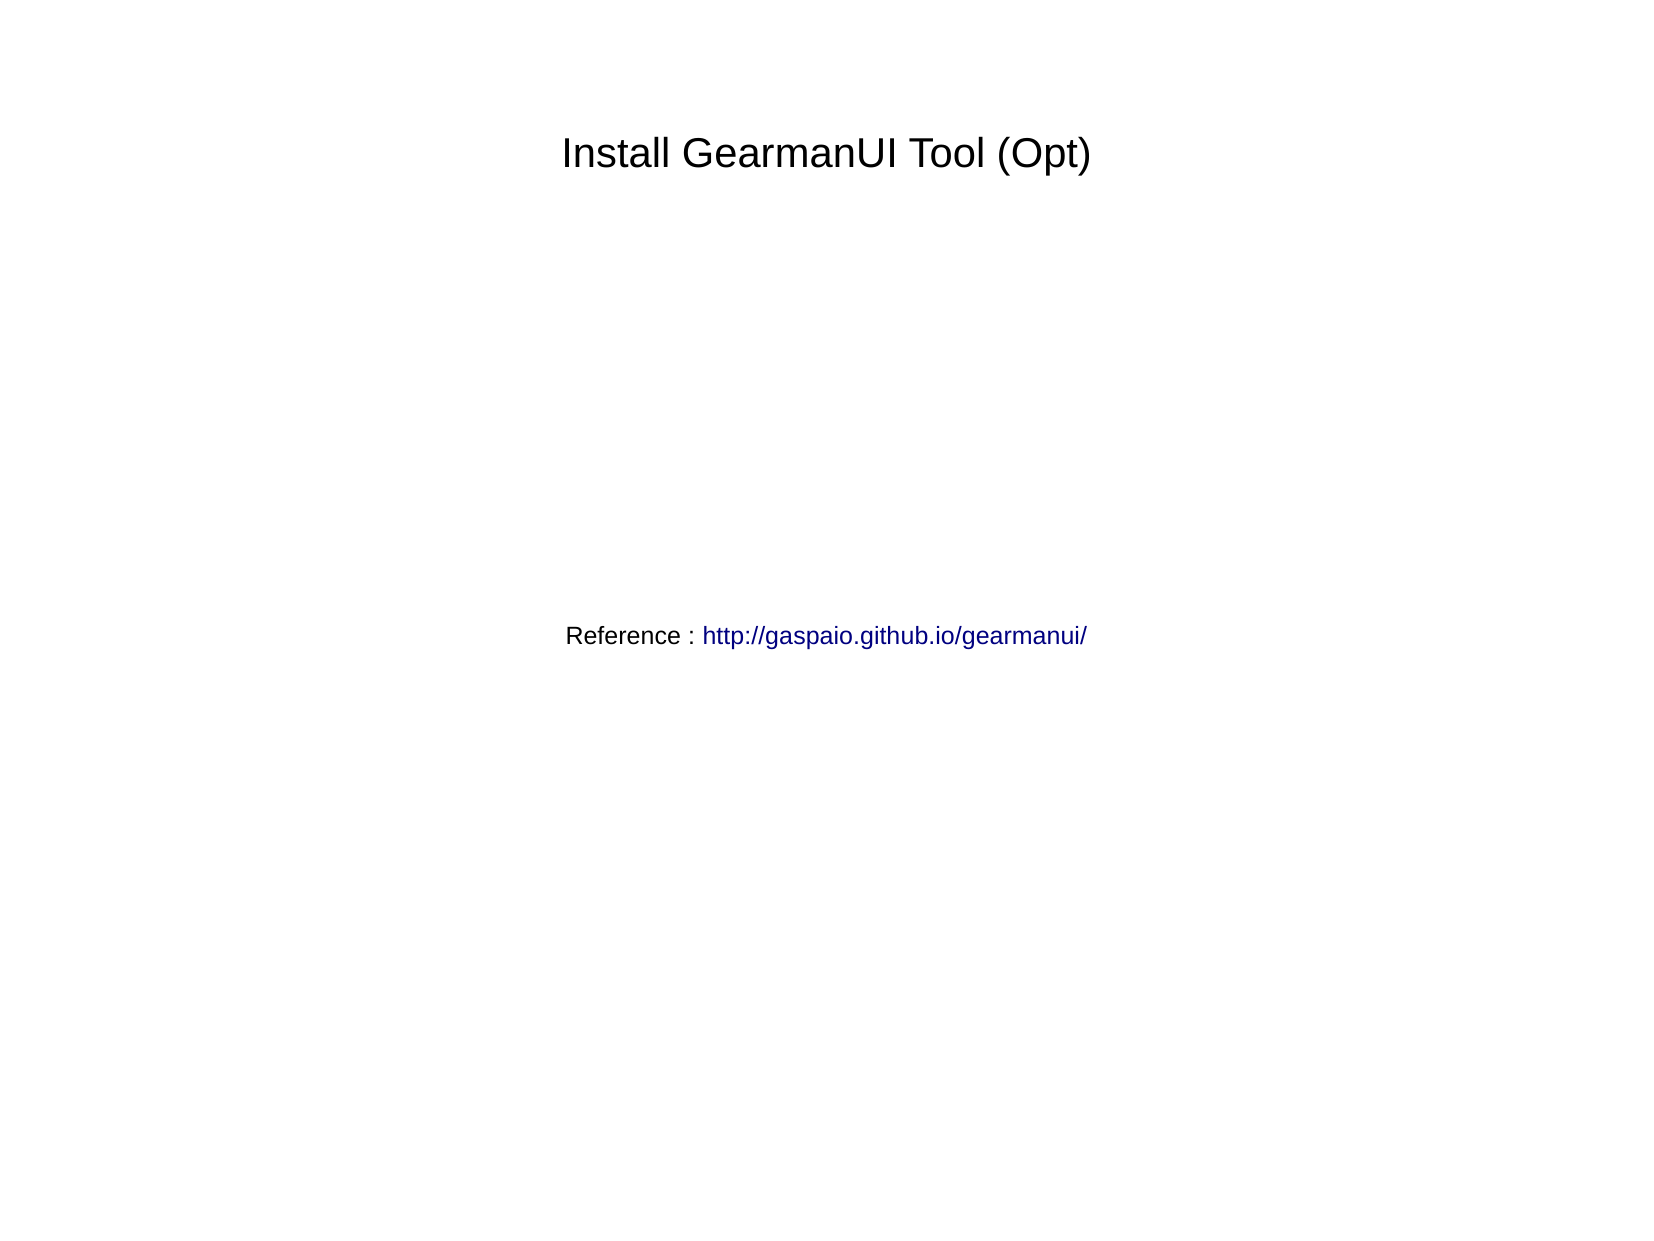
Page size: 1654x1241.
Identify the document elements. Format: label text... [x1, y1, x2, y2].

title Install GearmanUI Tool (Opt) [82, 49, 1571, 257]
subtitle Reference : http://gaspaio.github.io/gearmanui/ [82, 290, 1571, 1010]
